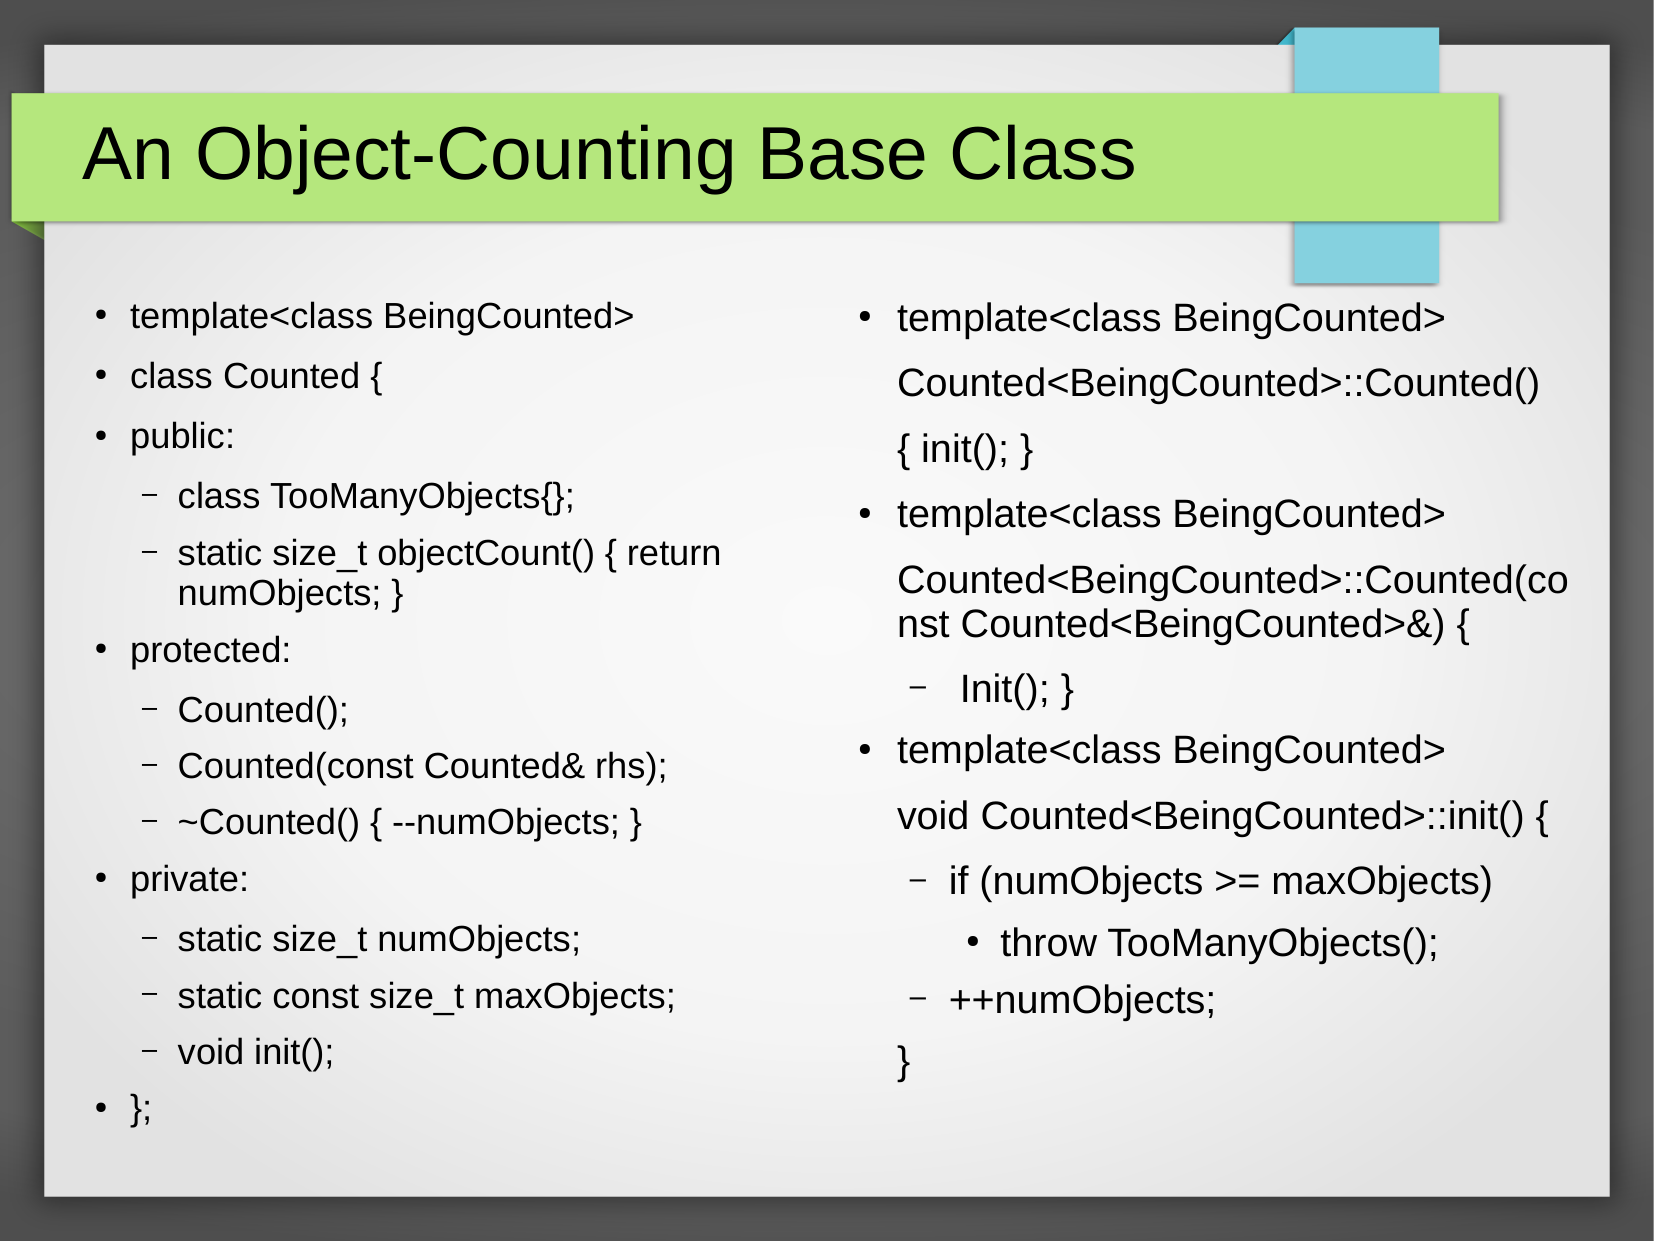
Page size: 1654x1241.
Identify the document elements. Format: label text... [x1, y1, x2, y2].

list template<class BeingCounted> Counted<BeingCounted>::Counted() { init(); } template<class BeingCounted> Counted<BeingCounted>::Counted(const Counted<BeingCounted>&) { Init(); } template<class BeingCounted> void Counted<BeingCounted>::init() { if (numObjects >= maxObjects) throw TooManyObjects(); ++numObjects; } [845, 295, 1572, 1130]
picture [0, 0, 1654, 1241]
list template<class BeingCounted> class Counted { public: class TooManyObjects{}; static size_t objectCount() { return numObjects; } protected: Counted(); Counted(const Counted& rhs); ~Counted() { --numObjects; } private: static size_t numObjects; static const size_t maxObjects; void init(); }; [82, 295, 809, 1130]
title An Object-Counting Base Class [82, 94, 1264, 213]
